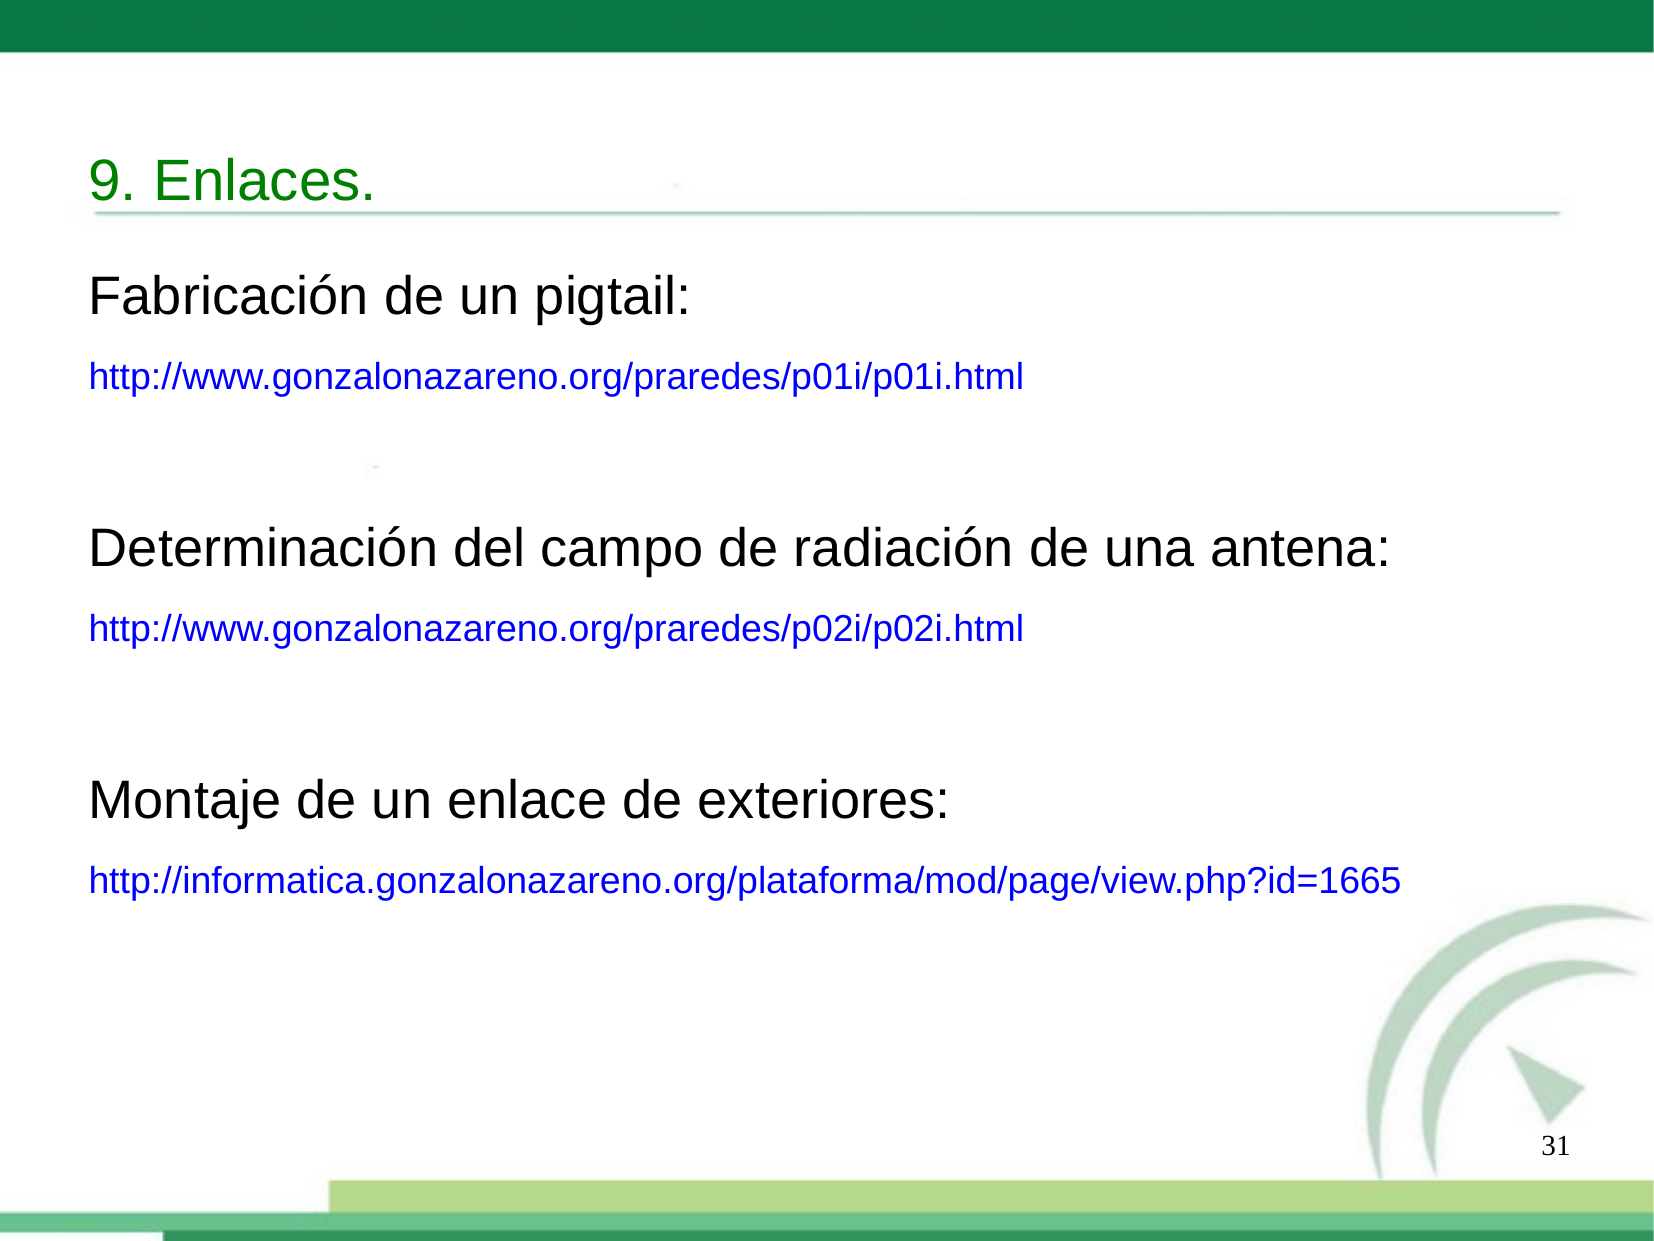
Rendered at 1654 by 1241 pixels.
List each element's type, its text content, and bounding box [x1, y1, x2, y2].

text_box 9. Enlaces. [88, 147, 1565, 223]
list Fabricación de un pigtail: http://www.gonzalonazareno.org/praredes/p01i/p01i.html Determinación del campo de radiación de una antena: http://www.gonzalonazareno.org/praredes/p02i/p02i.html Montaje de un enlace de exteriores: http://informatica.gonzalonazareno.org/plataforma/mod/page/view.php?id=1665 [88, 265, 1536, 1106]
picture [0, 0, 1654, 1241]
